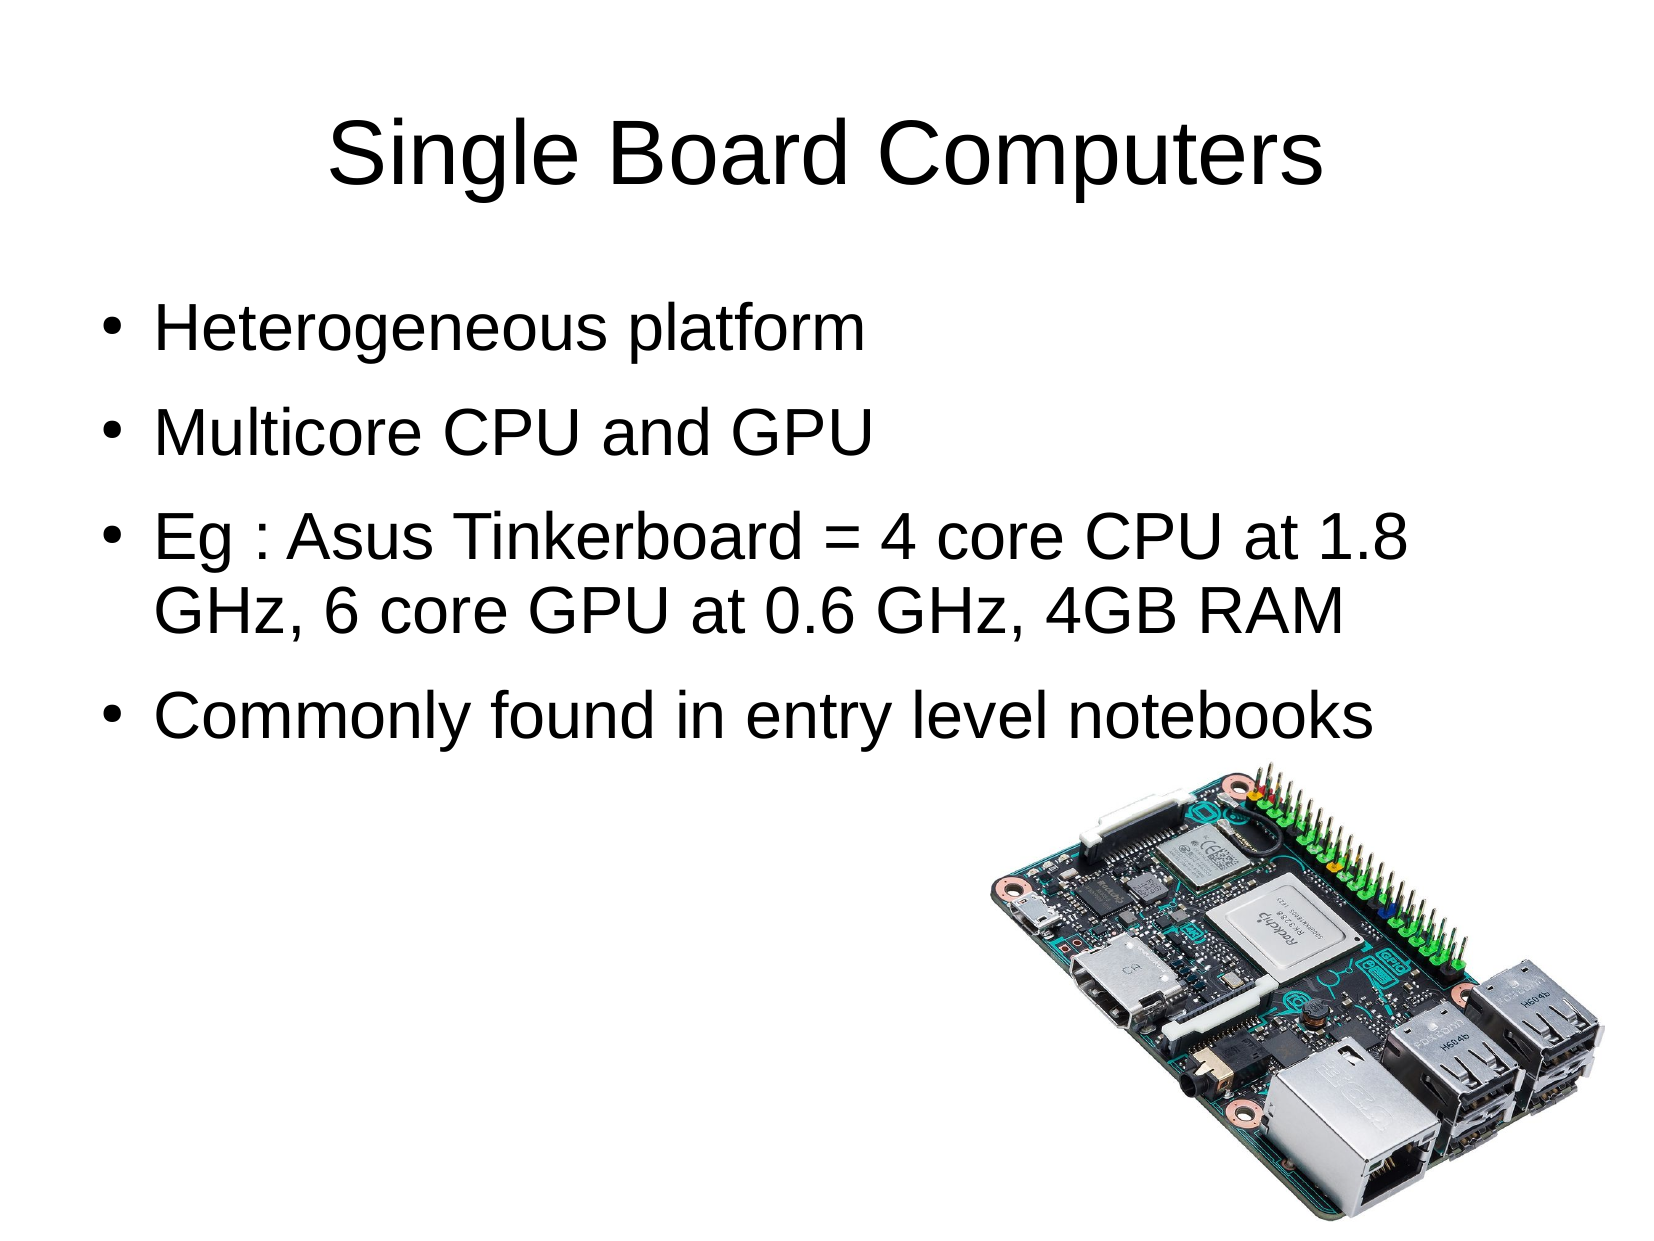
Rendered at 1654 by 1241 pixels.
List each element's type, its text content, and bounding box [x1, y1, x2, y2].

list Heterogeneous platform Multicore CPU and GPU Eg : Asus Tinkerboard = 4 core CPU at 1.8 GHz, 6 core GPU at 0.6 GHz, 4GB RAM Commonly found in entry level notebooks [82, 290, 1571, 1010]
title Single Board Computers [82, 49, 1571, 257]
picture [990, 752, 1606, 1231]
